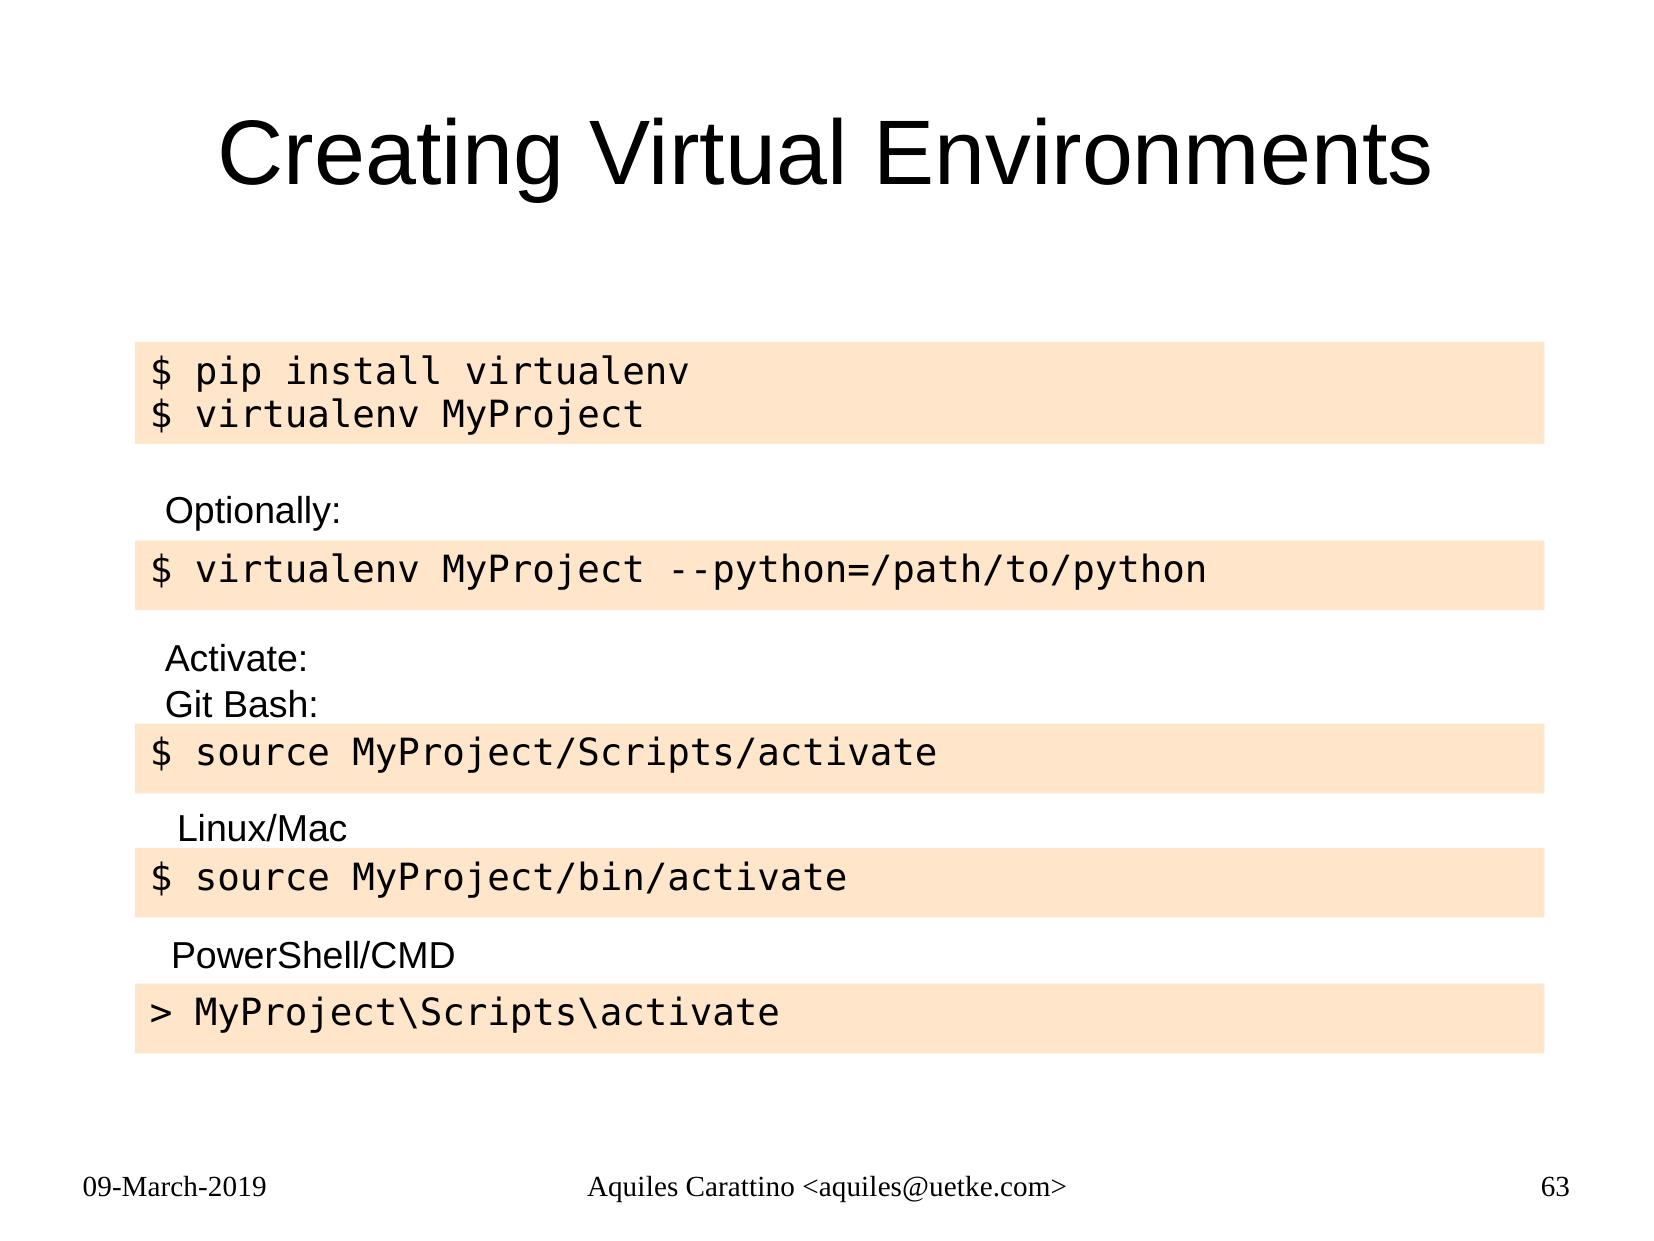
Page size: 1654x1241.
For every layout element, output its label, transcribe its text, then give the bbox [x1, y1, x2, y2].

title Creating Virtual Environments [82, 49, 1571, 257]
text_box Git Bash: [149, 676, 334, 733]
text_box $ virtualenv MyProject --python=/path/to/python [134, 540, 1545, 611]
text_box Activate: [150, 630, 324, 676]
text_box $ source MyProject/Scripts/activate [134, 723, 1545, 794]
text_box $ source MyProject/bin/activate [134, 847, 1545, 918]
text_box PowerShell/CMD [156, 926, 471, 984]
text_box > MyProject\Scripts\activate [134, 983, 1545, 1054]
text_box Optionally: [149, 482, 357, 540]
text_box Linux/Mac [162, 799, 363, 857]
text_box $ pip install virtualenv $ virtualenv MyProject [134, 341, 1545, 444]
